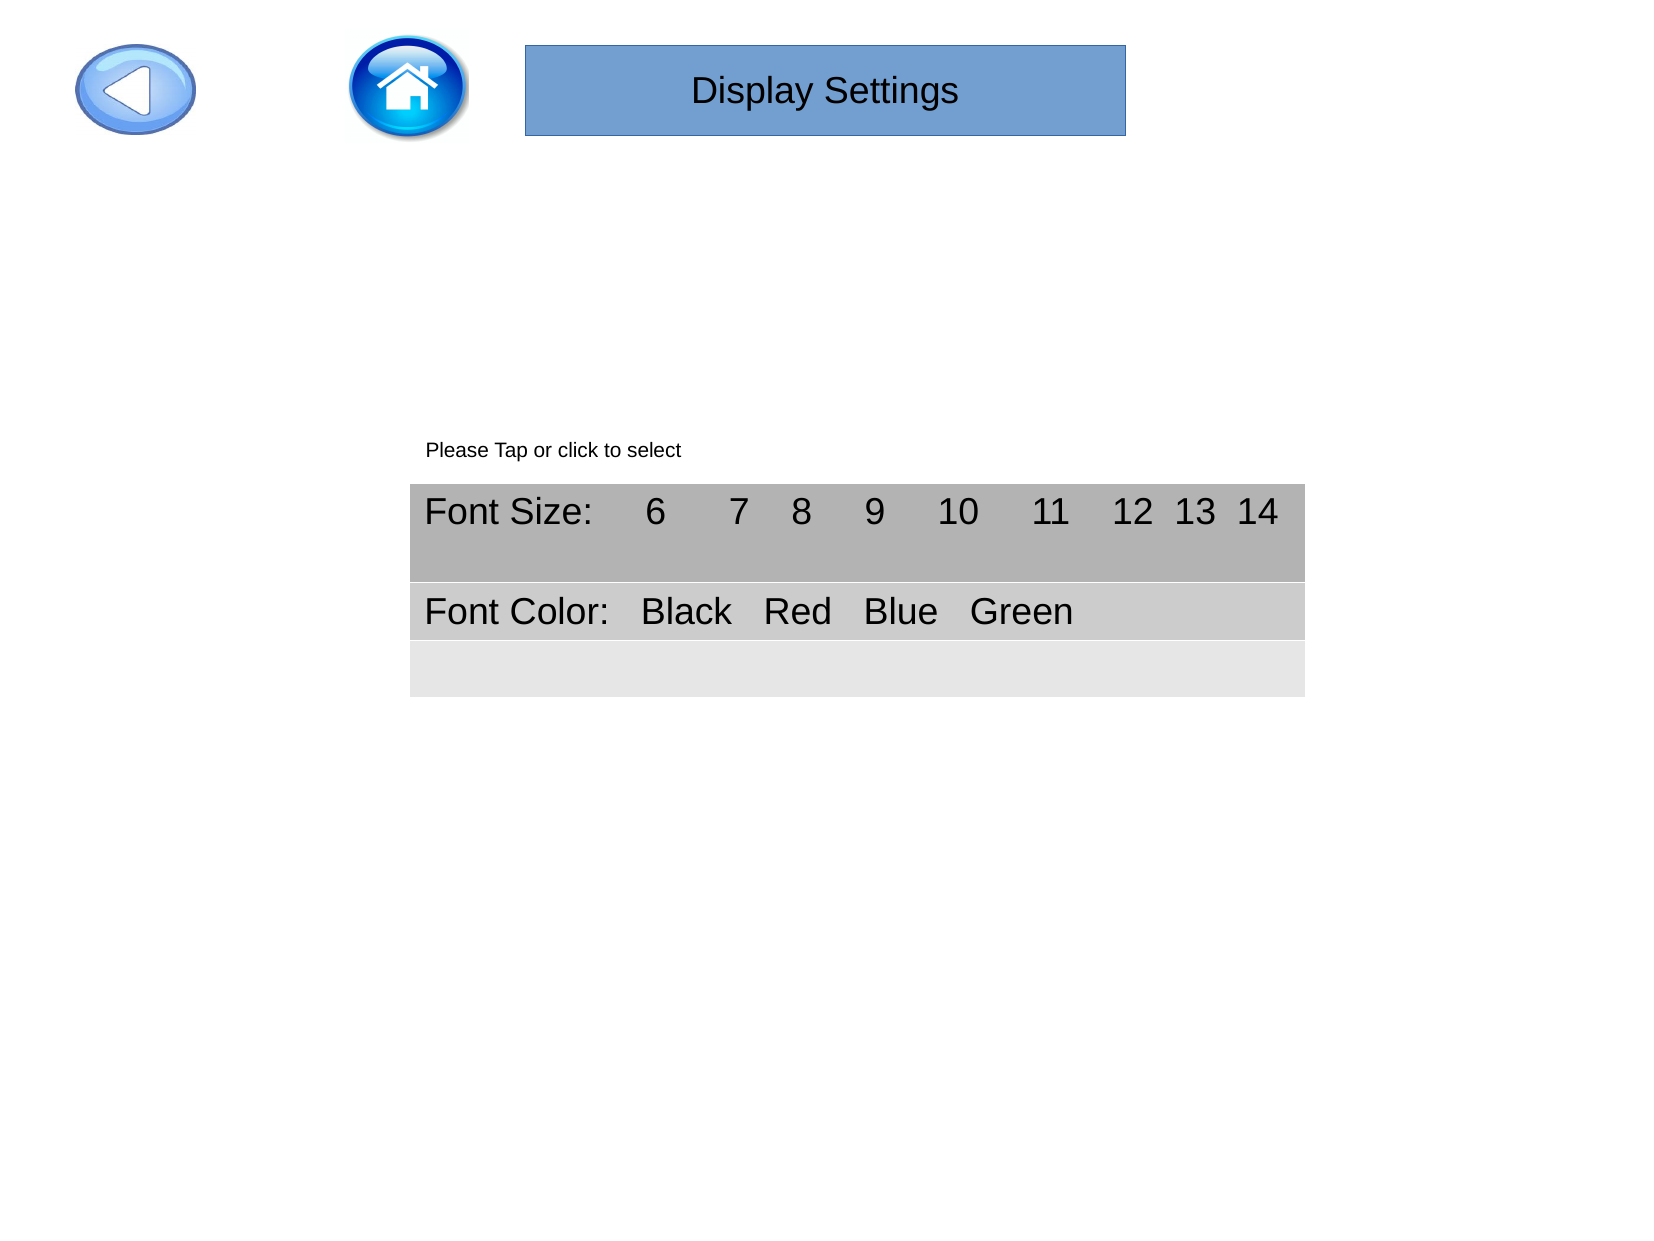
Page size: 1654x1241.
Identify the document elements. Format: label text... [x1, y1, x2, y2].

table_header Font Size: 6 7 8 9 10 11 12 13 14 [410, 484, 1305, 582]
text_box Please Tap or click to select [410, 415, 707, 473]
picture [345, 29, 469, 143]
picture [75, 44, 196, 136]
table_cell [410, 641, 1305, 697]
text_box Display Settings [525, 45, 1126, 136]
table_cell Font Color: Black Red Blue Green [410, 583, 1305, 640]
